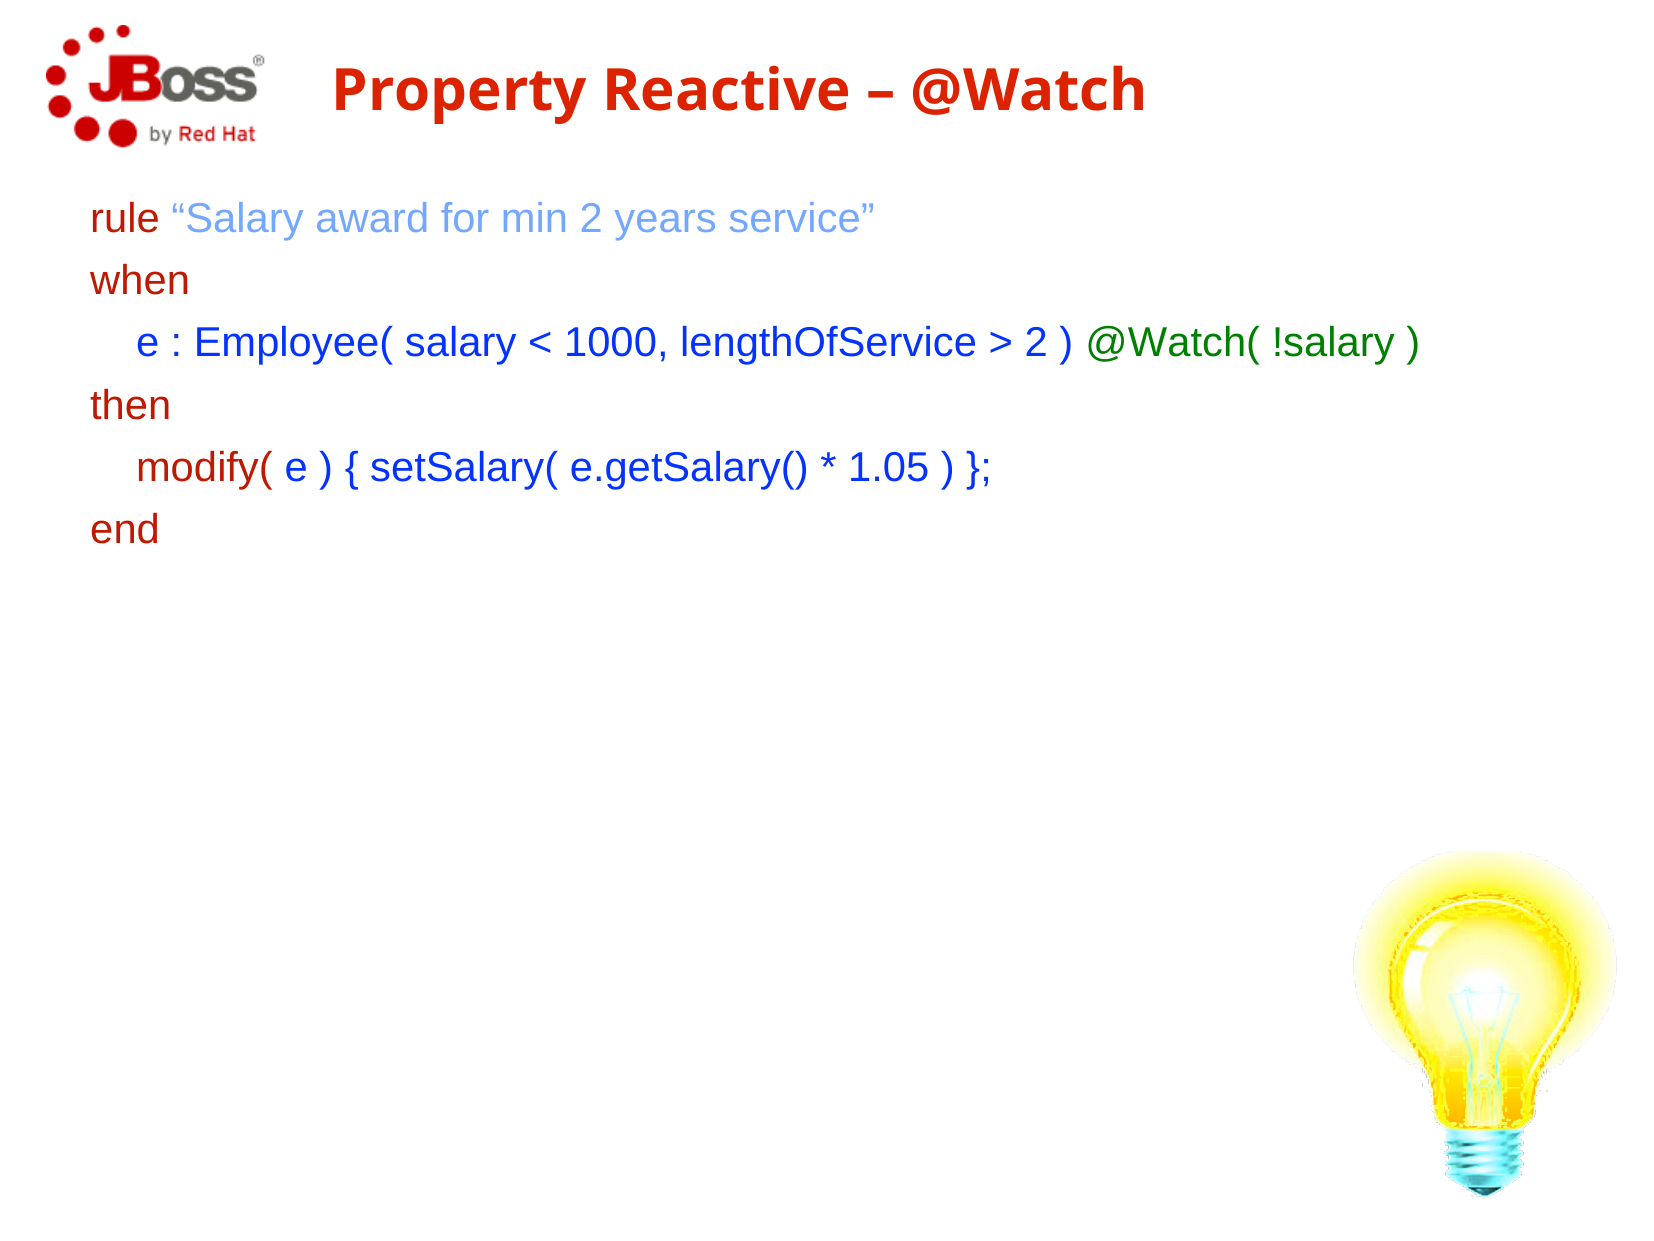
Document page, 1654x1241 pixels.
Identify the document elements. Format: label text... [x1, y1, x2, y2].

picture [1350, 851, 1625, 1201]
picture [46, 25, 266, 149]
title Property Reactive – @Watch [331, 32, 1538, 151]
list rule “Salary award for min 2 years service” when e : Employee( salary < 1000, lengthOfService > 2 ) @Watch( !salary ) then modify( e ) { setSalary( e.getSalary() * 1.05 ) }; end [75, 187, 1498, 1126]
